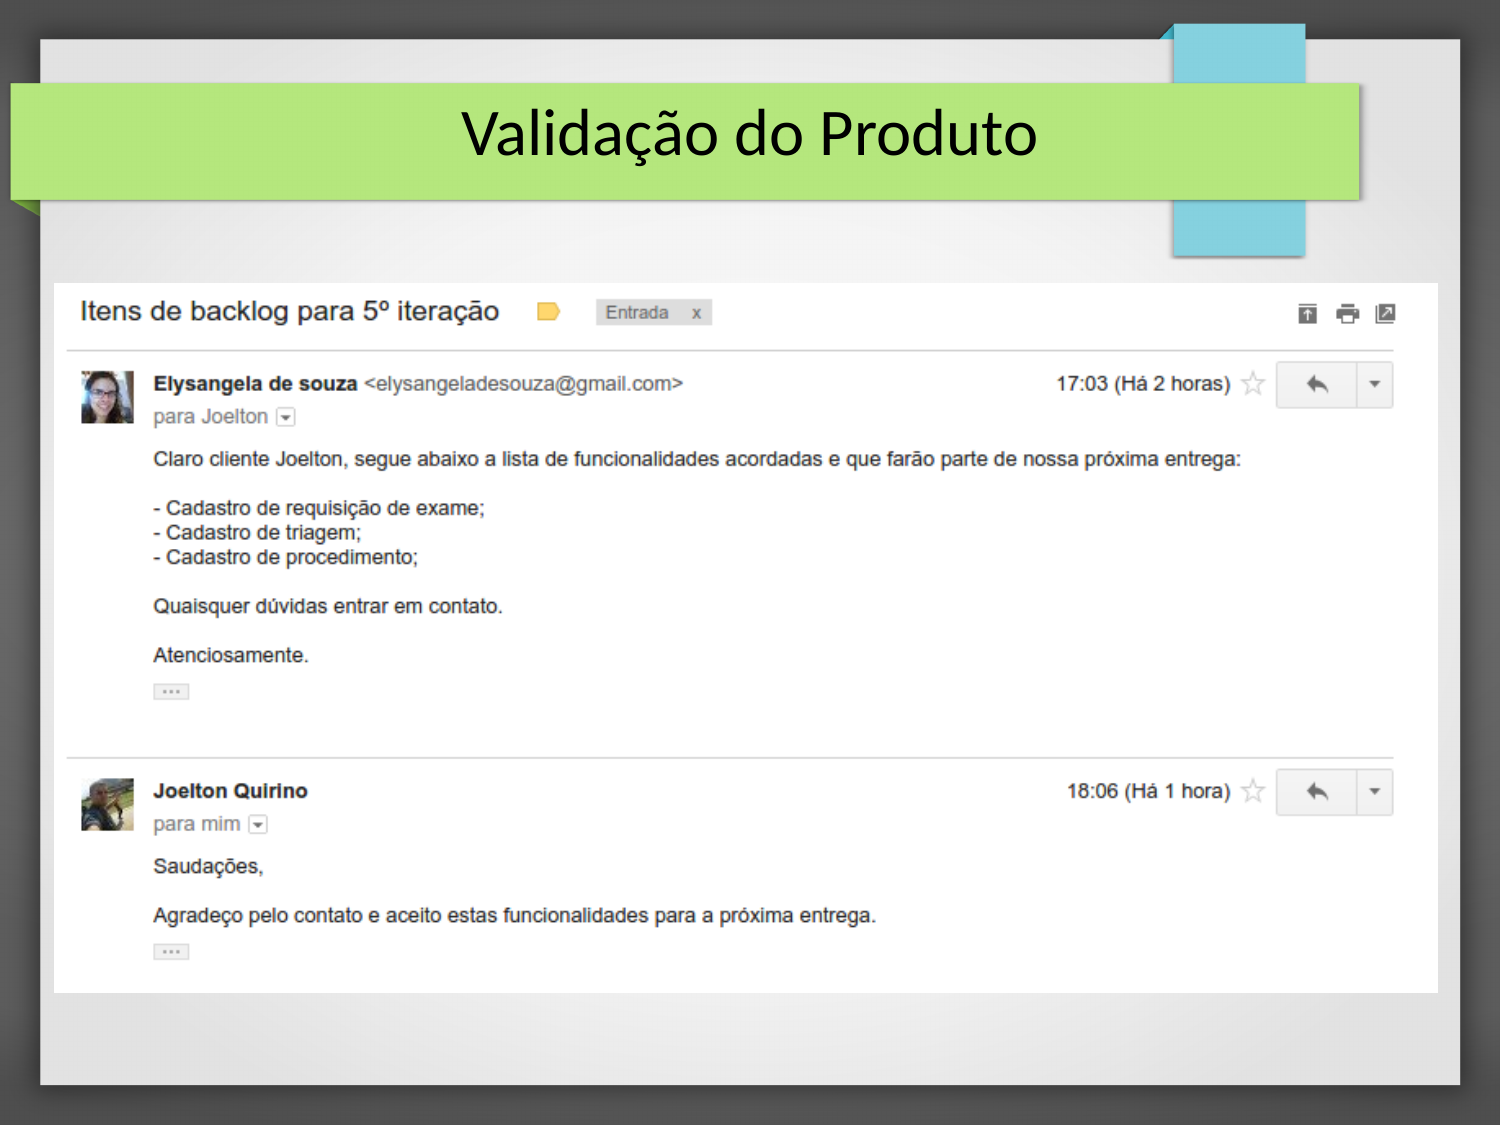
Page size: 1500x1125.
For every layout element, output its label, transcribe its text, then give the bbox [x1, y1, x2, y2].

title Validação do Produto [75, 44, 1425, 233]
picture [0, 0, 1500, 1125]
